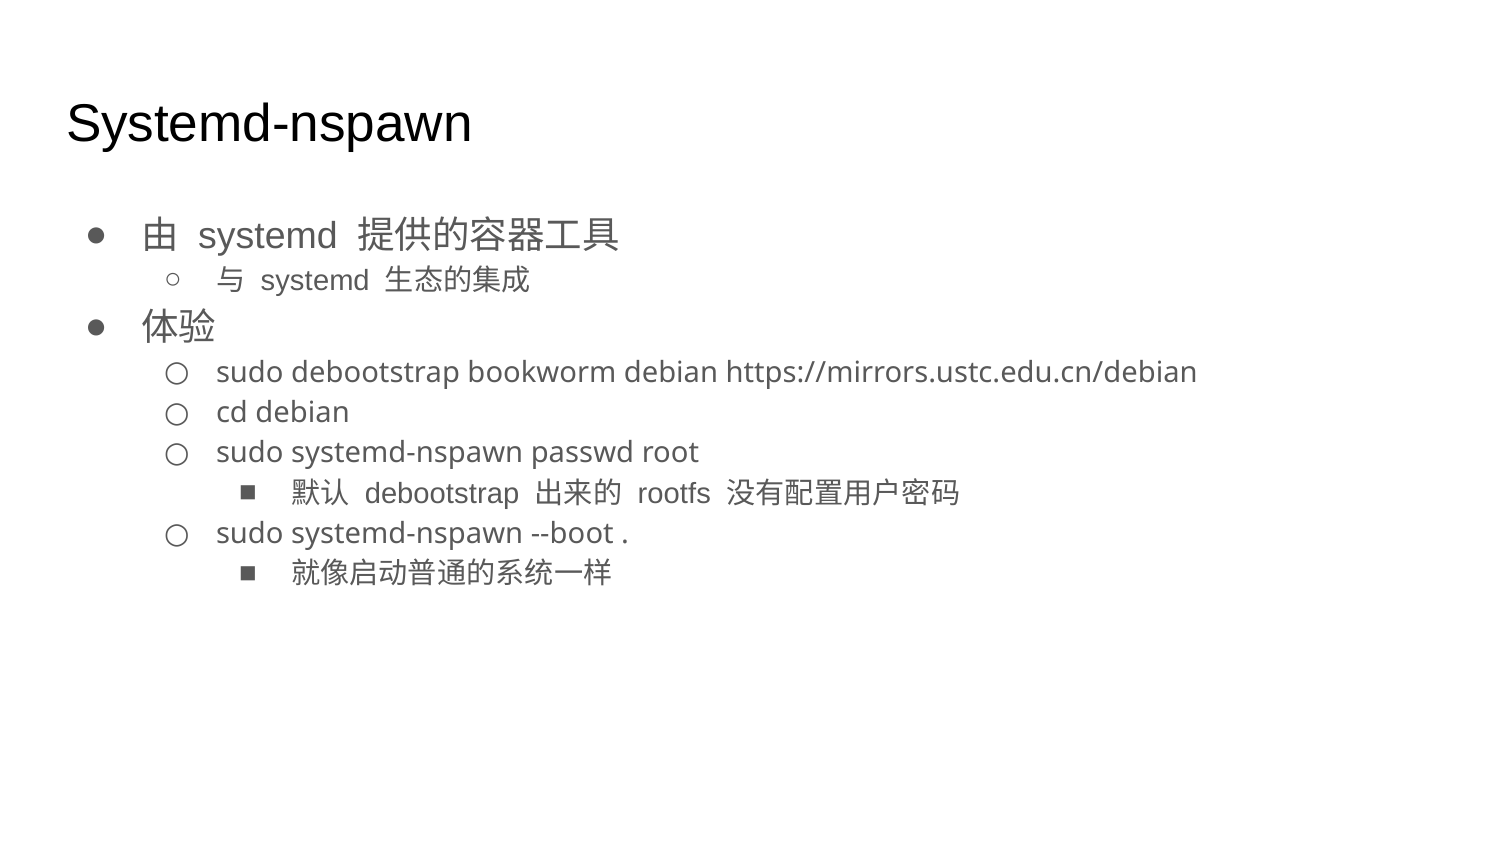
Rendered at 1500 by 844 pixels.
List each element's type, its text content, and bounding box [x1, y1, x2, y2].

title Systemd-nspawn [51, 72, 1449, 167]
list 由 systemd 提供的容器工具 与 systemd 生态的集成 体验 sudo debootstrap bookworm debian https://mirrors.ustc.edu.cn/debian cd debian sudo systemd-nspawn passwd root 默认 debootstrap 出来的 rootfs 没有配置用户密码 sudo systemd-nspawn --boot . 就像启动普通的系统一样 [51, 189, 1449, 750]
